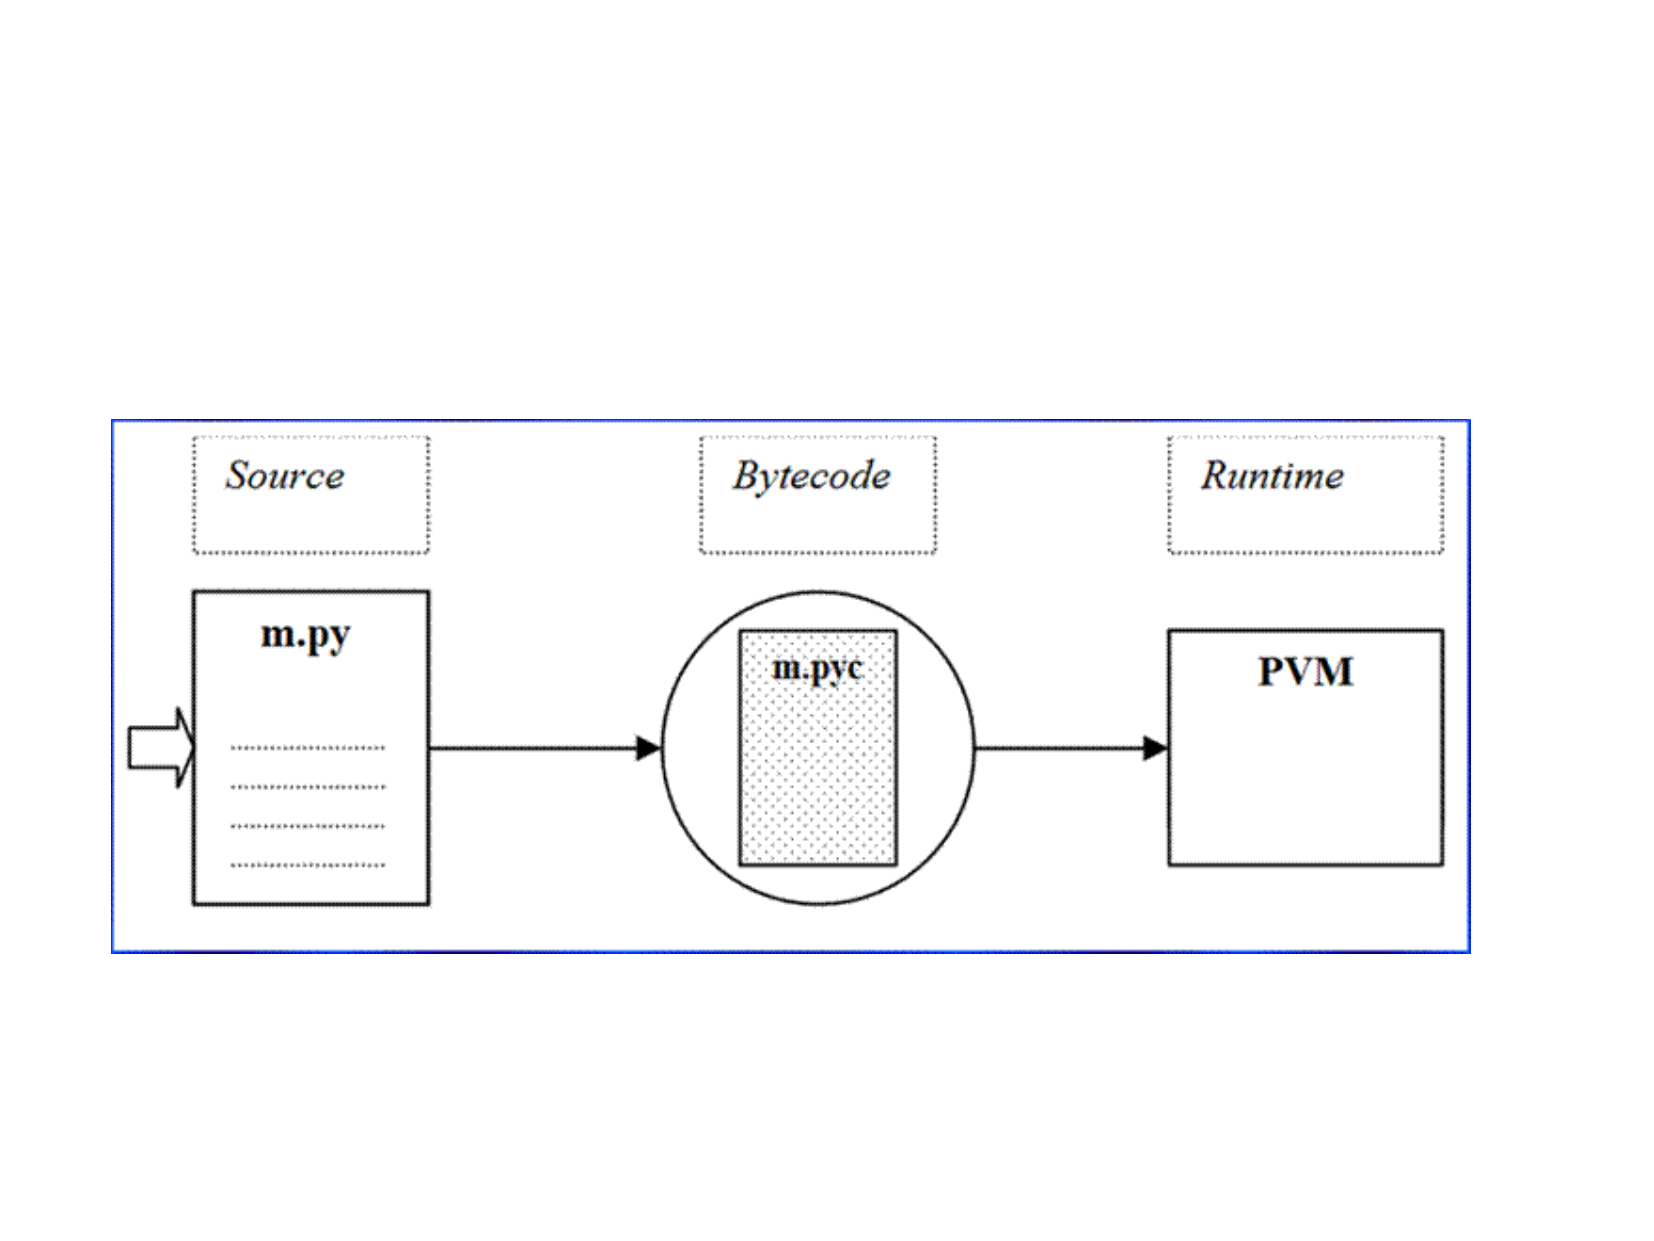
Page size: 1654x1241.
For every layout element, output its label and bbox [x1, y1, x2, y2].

picture [111, 419, 1471, 954]
